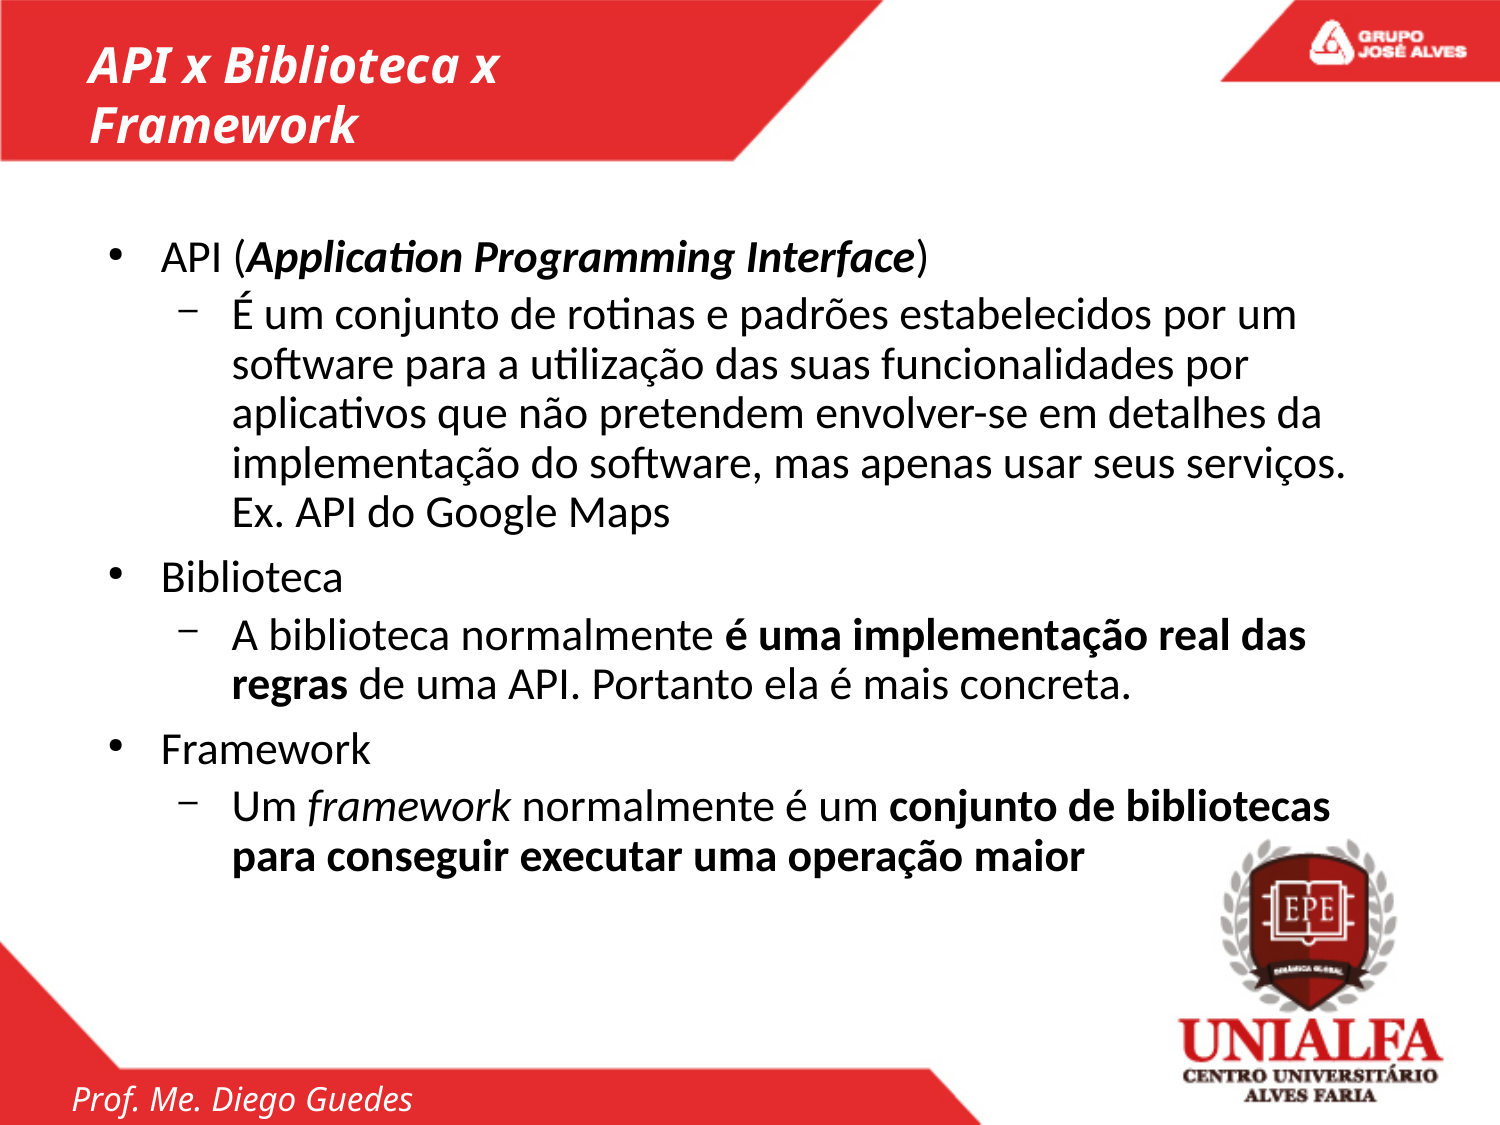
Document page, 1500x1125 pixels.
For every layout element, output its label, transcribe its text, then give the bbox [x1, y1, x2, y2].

picture [0, 0, 1500, 1125]
list API (Application Programming Interface) É um conjunto de rotinas e padrões estabelecidos por um software para a utilização das suas funcionalidades por aplicativos que não pretendem envolver-se em detalhes da implementação do software, mas apenas usar seus serviços. Ex. API do Google Maps Biblioteca A biblioteca normalmente é uma implementação real das regras de uma API. Portanto ela é mais concreta. Framework Um framework normalmente é um conjunto de bibliotecas para conseguir executar uma operação maior [75, 225, 1426, 933]
text_box Prof. Me. Diego Guedes [56, 1070, 711, 1125]
text_box API x Biblioteca x Framework [74, 25, 753, 161]
